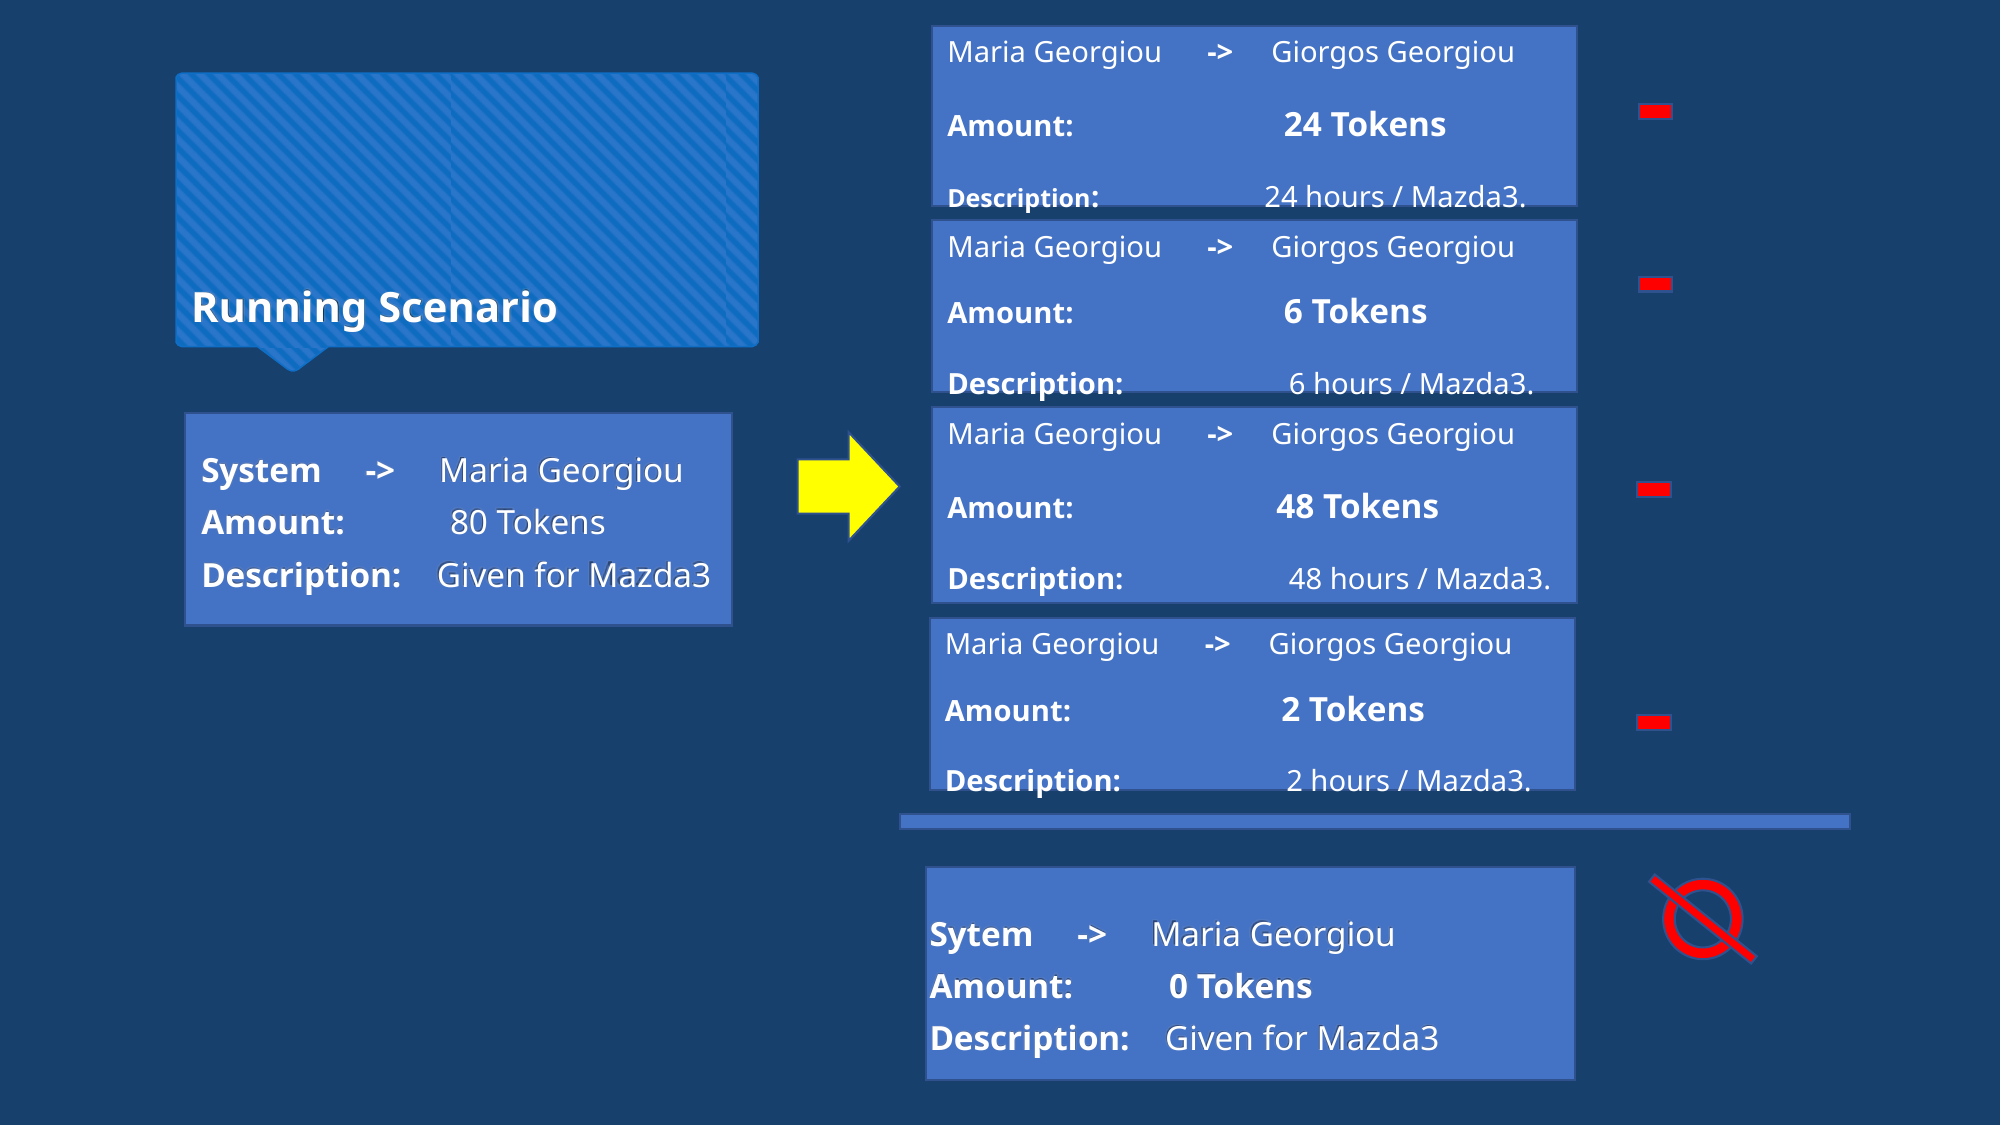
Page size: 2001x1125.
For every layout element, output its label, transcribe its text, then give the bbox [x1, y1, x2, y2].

list System -> Maria Georgiou Amount: 80 Tokens Description: Given for Mazda3 [186, 415, 748, 628]
text_box Sytem -> Maria Georgiou Amount: 0 Tokens Description: Given for Mazda3 [914, 878, 1581, 1092]
text_box [185, 413, 732, 626]
text_box Maria Georgiou -> Giorgos Georgiou Amount: 6 Tokens Description: 6 hours / Mazda3. [932, 220, 1577, 392]
text_box [1637, 482, 1671, 497]
text_box Maria Georgiou -> Giorgos Georgiou Amount: 24 Tokens Description: 24 hours / Mazda3. [932, 26, 1577, 206]
text_box [900, 814, 1850, 829]
text_box [797, 432, 900, 541]
text_box [1648, 874, 1757, 964]
text_box Maria Georgiou -> Giorgos Georgiou Amount: 48 Tokens Description: 48 hours / Mazda3. [932, 407, 1577, 603]
text_box [1637, 715, 1671, 730]
text_box Maria Georgiou -> Giorgos Georgiou Amount: 2 Tokens Description: 2 hours / Mazda3. [930, 618, 1575, 790]
title Running Scenario [176, 73, 758, 339]
text_box [1639, 277, 1672, 291]
text_box [1639, 104, 1672, 119]
text_box [926, 867, 1575, 878]
